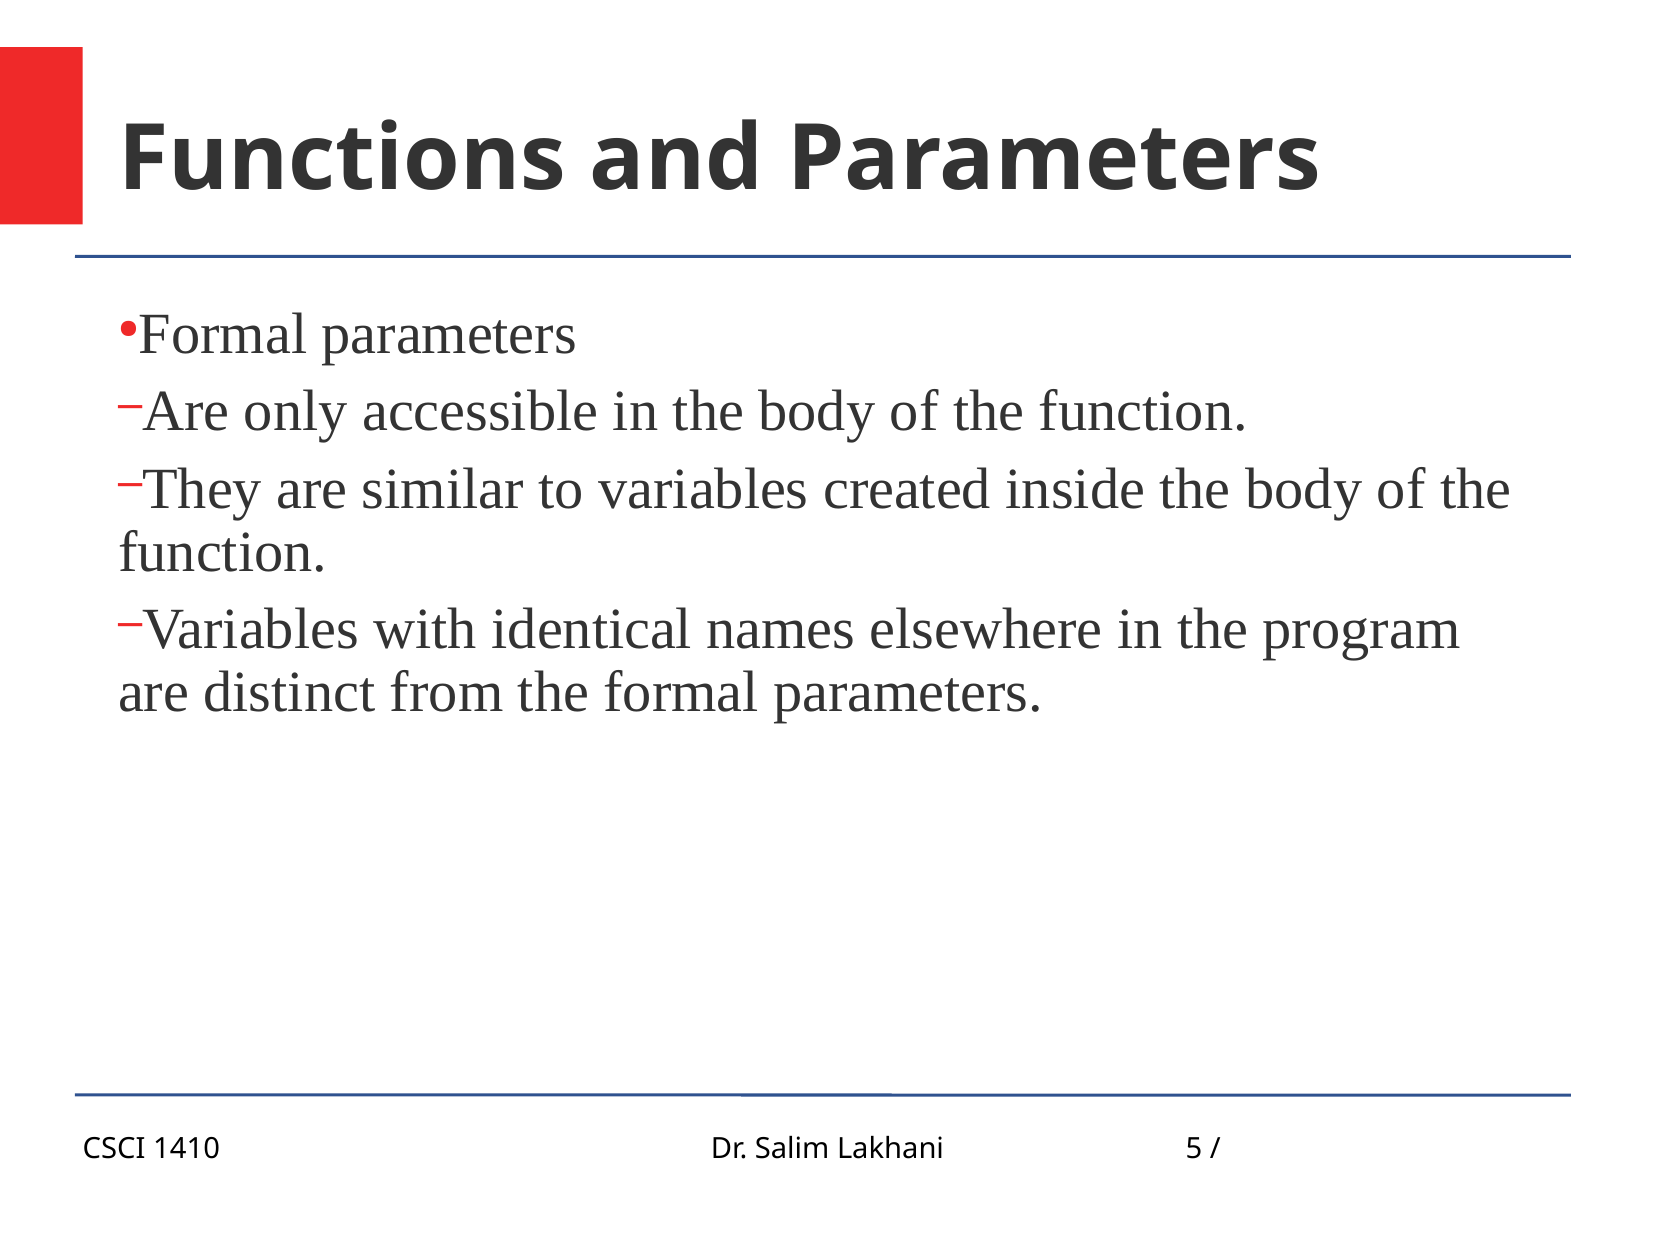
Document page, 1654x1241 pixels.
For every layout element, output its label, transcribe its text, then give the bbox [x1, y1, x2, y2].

title Functions and Parameters [118, 49, 1571, 257]
list Formal parameters Are only accessible in the body of the function. They are similar to variables created inside the body of the function. Variables with identical names elsewhere in the program are distinct from the formal parameters. [118, 295, 1536, 1080]
text_box CSCI 1410 [82, 1129, 468, 1216]
text_box / [1185, 1129, 1571, 1216]
text_box Dr. Salim Lakhani [565, 1129, 1090, 1216]
